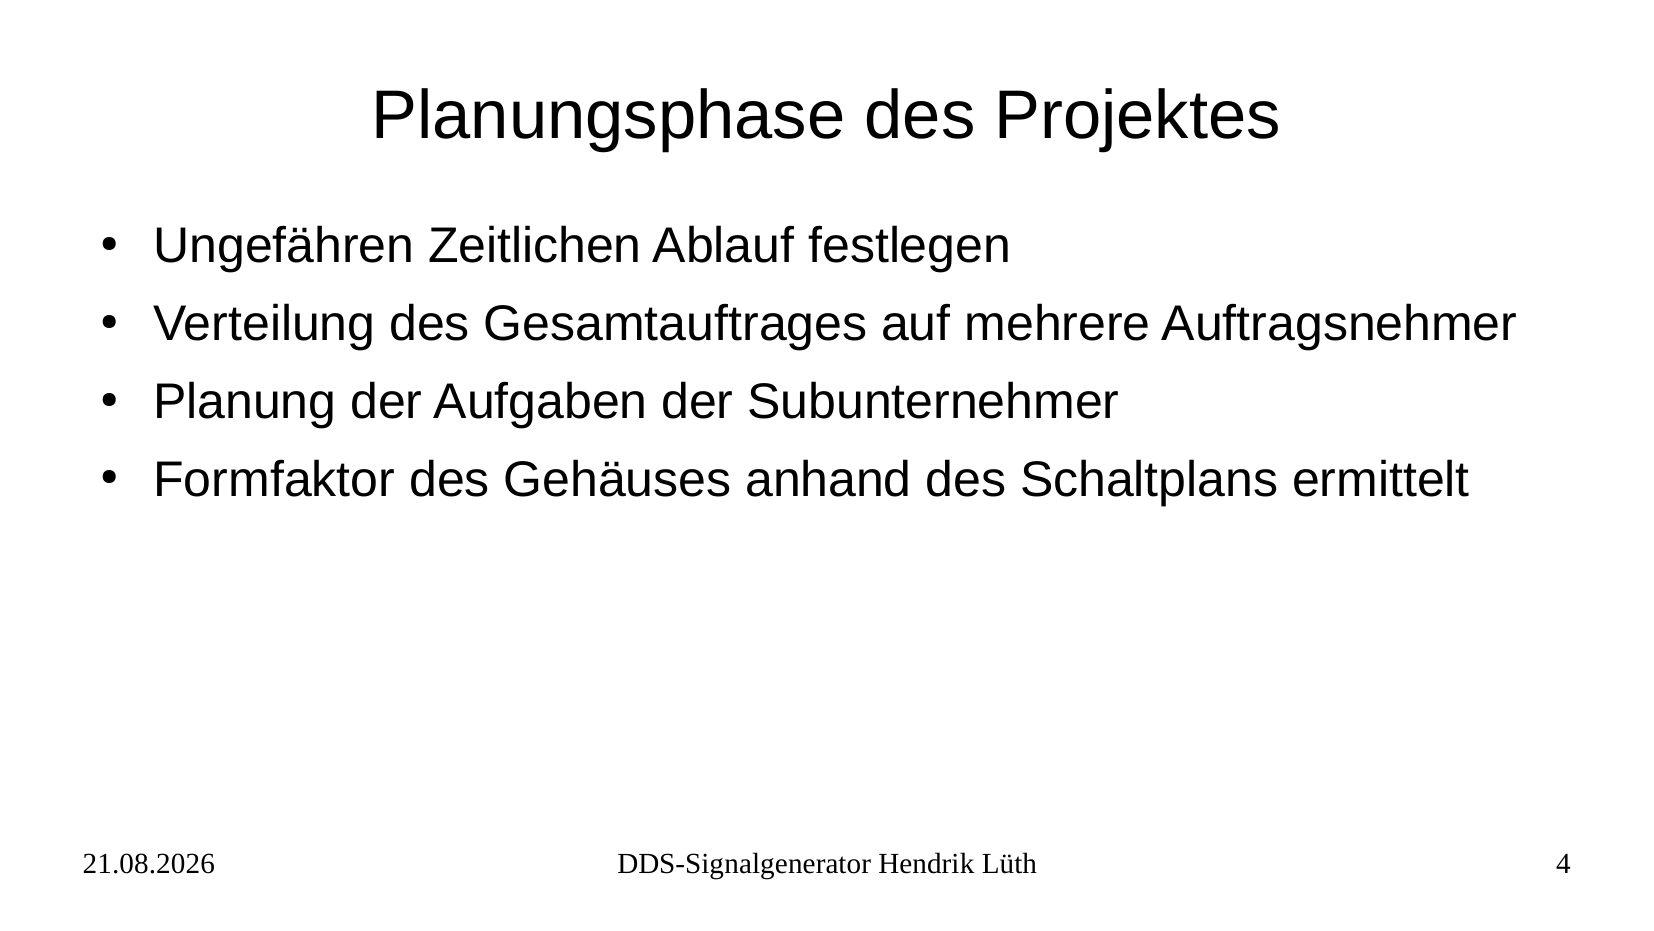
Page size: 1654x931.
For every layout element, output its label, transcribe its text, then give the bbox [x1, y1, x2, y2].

title Planungsphase des Projektes [82, 36, 1571, 193]
list Ungefähren Zeitlichen Ablauf festlegen Verteilung des Gesamtauftrages auf mehrere Auftragsnehmer Planung der Aufgaben der Subunternehmer Formfaktor des Gehäuses anhand des Schaltplans ermittelt [82, 217, 1571, 757]
